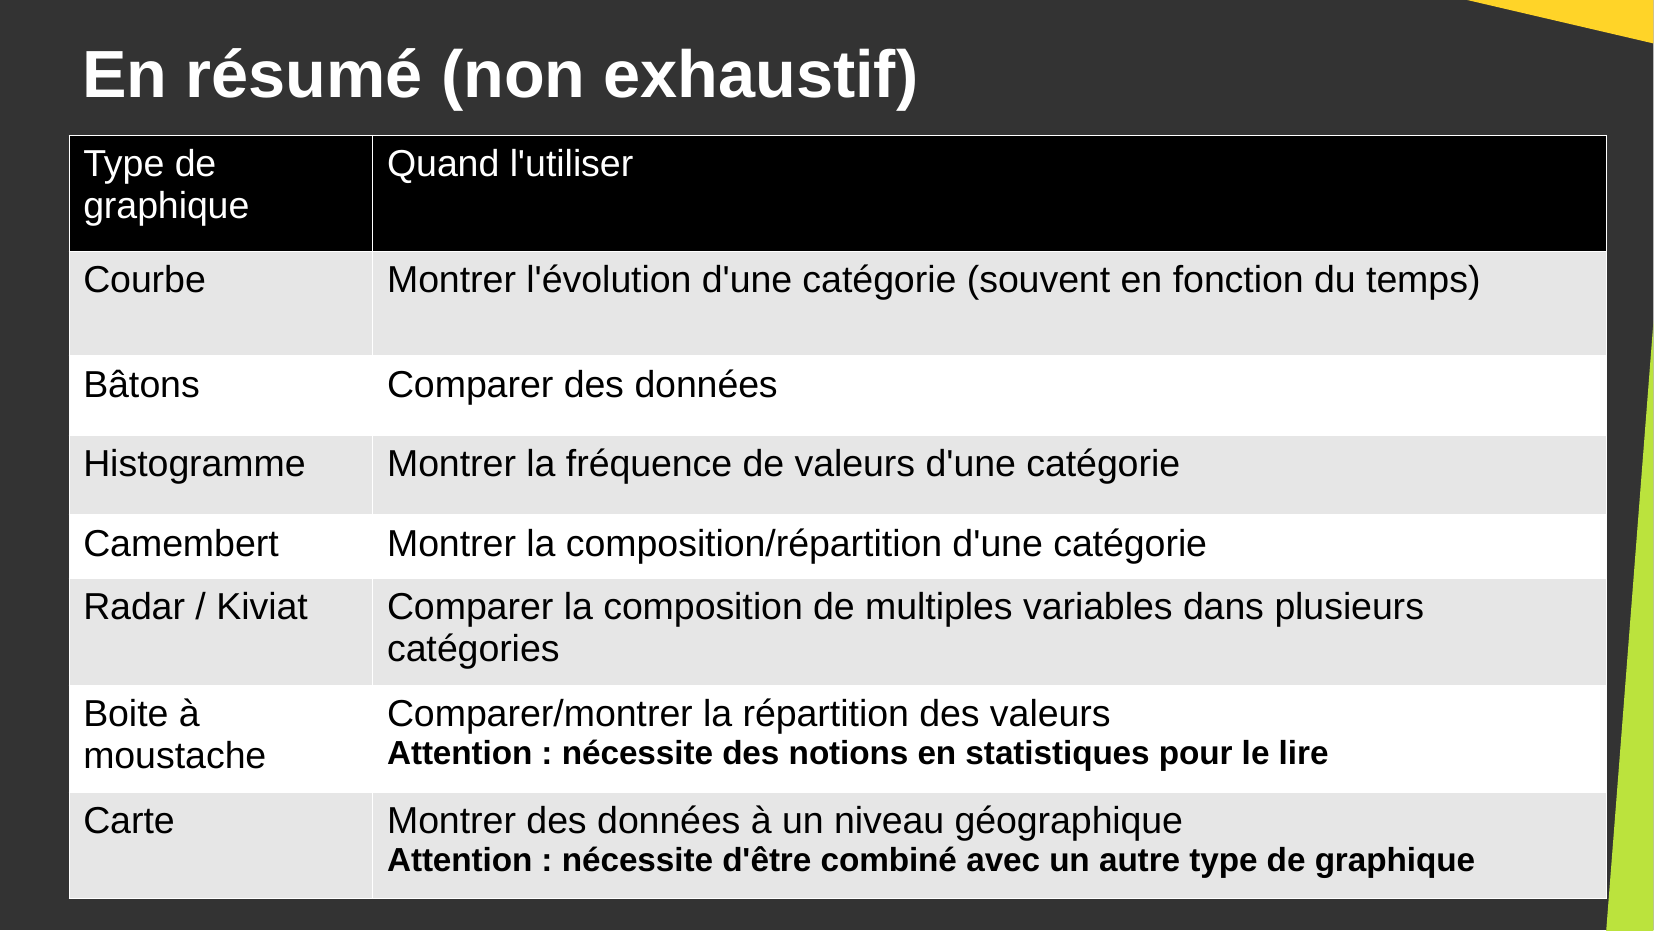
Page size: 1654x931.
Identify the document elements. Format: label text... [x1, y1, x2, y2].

table_header Quand l'utiliser [373, 136, 1606, 251]
table_cell Montrer la composition/répartition d'une catégorie [373, 515, 1606, 578]
table_cell Montrer des données à un niveau géographique Attention : nécessite d'être combiné avec un autre type de graphique [373, 793, 1606, 898]
table_cell Boite à moustache [70, 686, 372, 792]
table_cell Camembert [70, 515, 372, 578]
table_header Type de graphique [70, 136, 372, 251]
table_cell Radar / Kiviat [70, 579, 372, 685]
table_cell Bâtons [70, 356, 372, 435]
table_cell Montrer l'évolution d'une catégorie (souvent en fonction du temps) [373, 252, 1606, 355]
text_box [1467, 0, 1654, 44]
table_cell Courbe [70, 252, 372, 355]
text_box [1606, 314, 1654, 931]
table_cell Comparer des données [373, 356, 1606, 435]
table_cell Comparer/montrer la répartition des valeurs Attention : nécessite des notions en statistiques pour le lire [373, 686, 1606, 792]
table_cell Comparer la composition de multiples variables dans plusieurs catégories [373, 579, 1606, 685]
table_cell Montrer la fréquence de valeurs d'une catégorie [373, 436, 1606, 514]
title En résumé (non exhaustif) [82, 37, 1571, 115]
table_cell Histogramme [70, 436, 372, 514]
table_cell Carte [70, 793, 372, 898]
